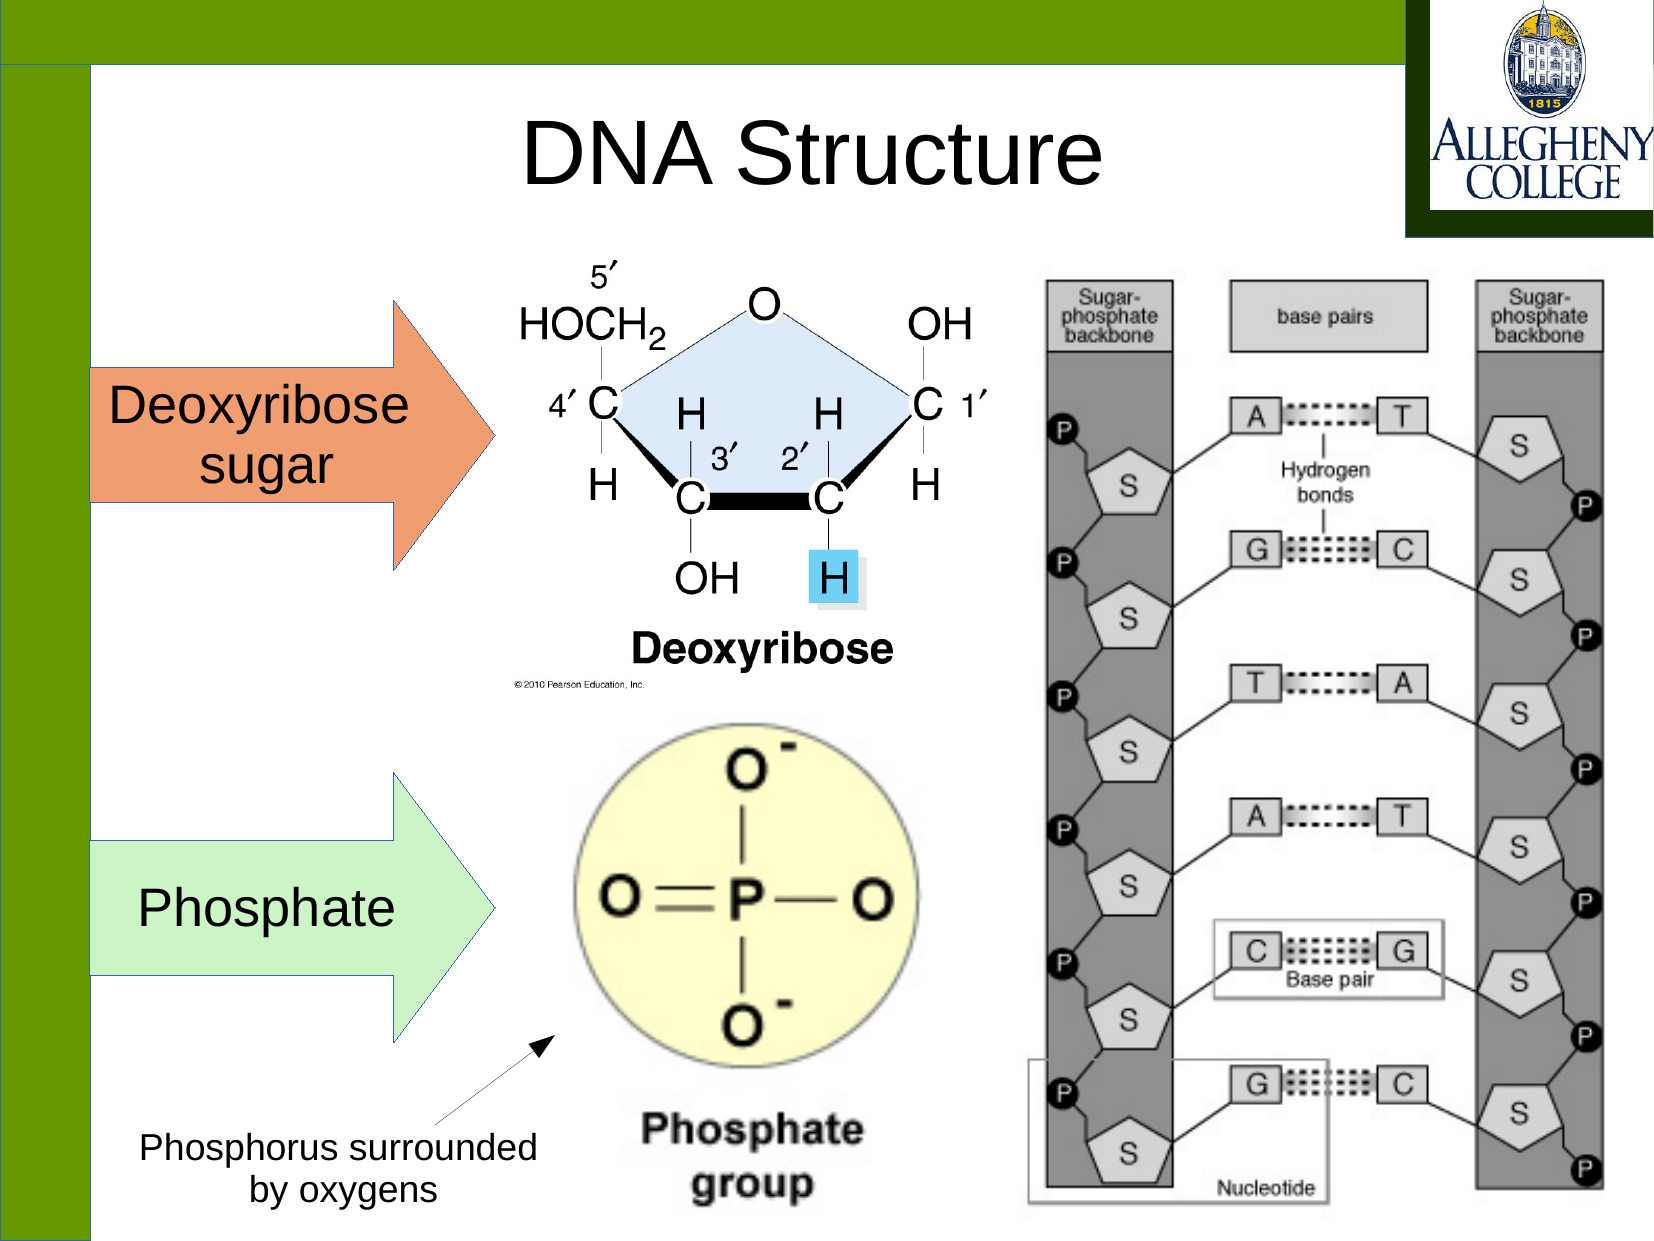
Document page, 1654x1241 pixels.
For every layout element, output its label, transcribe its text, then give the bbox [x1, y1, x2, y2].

title DNA Structure [112, 65, 1405, 257]
picture [543, 699, 945, 1241]
picture [1430, 0, 1654, 210]
text_box [0, 0, 1654, 1241]
picture [510, 227, 1645, 1241]
text_box Deoxyribose sugar [89, 300, 496, 571]
text_box Phosphate [89, 772, 496, 1043]
text_box Phosphorus surrounded by oxygens [124, 1119, 565, 1218]
